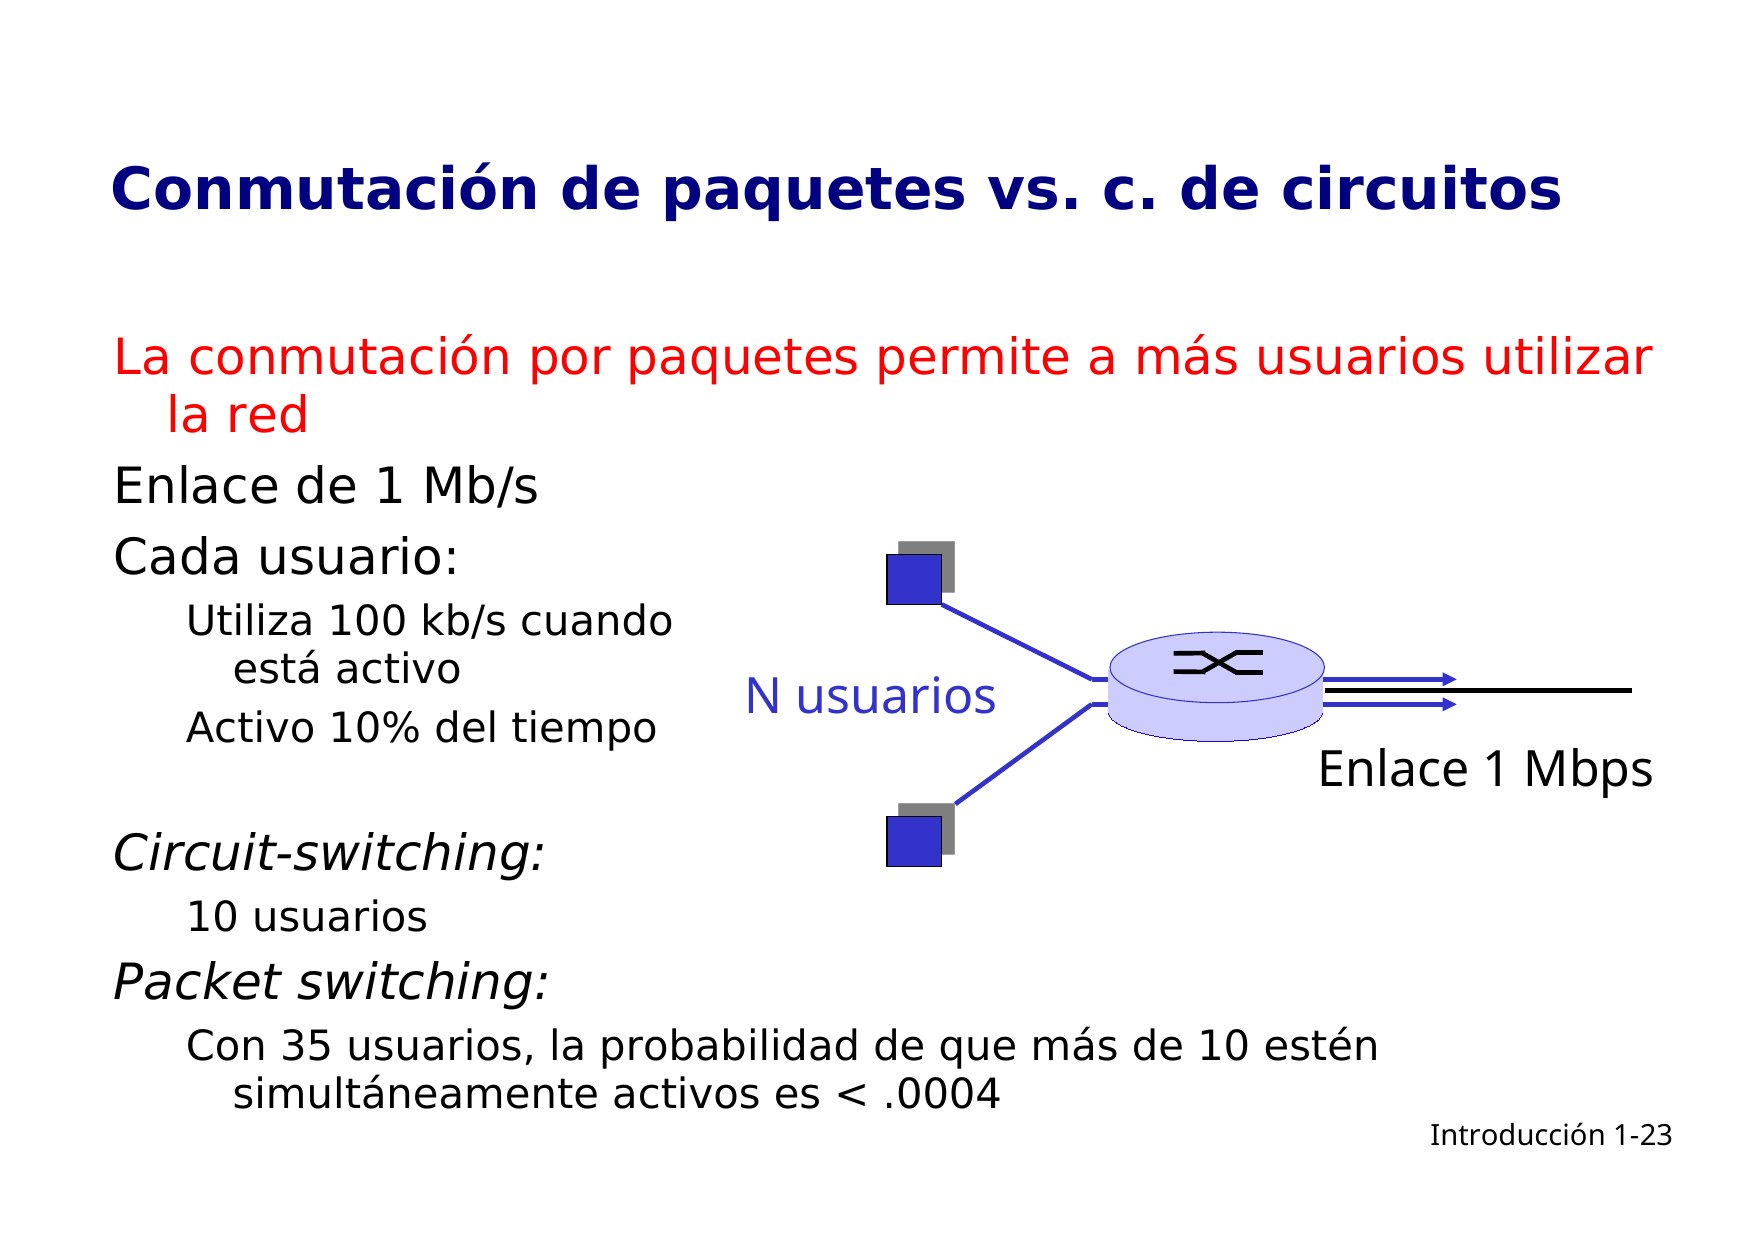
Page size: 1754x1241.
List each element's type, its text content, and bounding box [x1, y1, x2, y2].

text_box [887, 816, 942, 867]
title Conmutación de paquetes vs. c. de circuitos [96, 78, 1672, 301]
text_box Enlace 1 Mbps [1302, 725, 1670, 810]
text_box [887, 554, 942, 605]
list La conmutación por paquetes permite a más usuarios utilizar la red Enlace de 1 Mb/s Cada usuario: Utiliza 100 kb/s cuando está activo Activo 10% del tiempo Circuit-switching: 10 usuarios Packet switching: Con 35 usuarios, la probabilidad de que más de 10 estén simultáneamente activos es < .0004 [96, 320, 1672, 1127]
text_box [1108, 632, 1325, 742]
text_box N usuarios [729, 652, 1013, 737]
